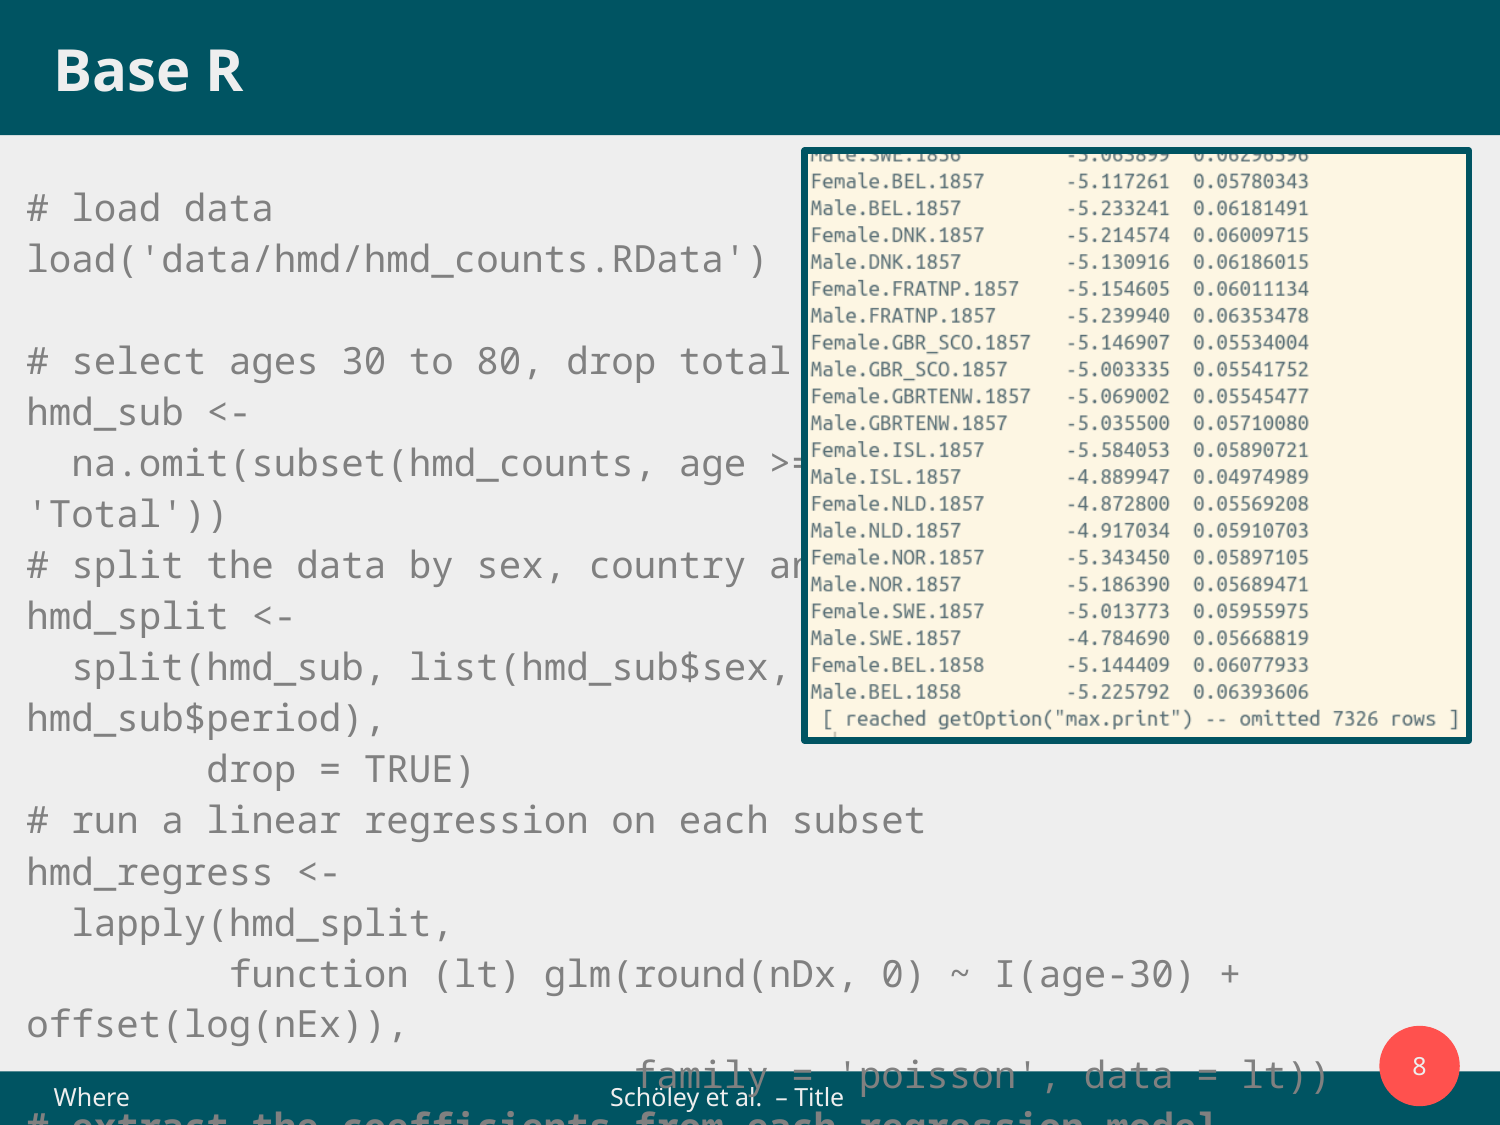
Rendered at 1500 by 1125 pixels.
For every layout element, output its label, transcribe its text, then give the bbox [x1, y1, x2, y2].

text_box # load data load('data/hmd/hmd_counts.RData') # select ages 30 to 80, drop total counts, drop NAs hmd_sub <- na.omit(subset(hmd_counts, age >= 30 & age < 80 & sex != 'Total')) # split the data by sex, country and year hmd_split <- split(hmd_sub, list(hmd_sub$sex, hmd_sub$country, hmd_sub$period), drop = TRUE) # run a linear regression on each subset hmd_regress <- lapply(hmd_split, function (lt) glm(round(nDx, 0) ~ I(age-30) + offset(log(nEx)), family = 'poisson', data = lt)) # extract the coefficients from each regression model hmd_coef <- t(sapply(hmd_regress, coef)) # plot a versus b coefficients plot(x = hmd_coef[,1], y = hmd_coef[,2], main = 'Gompertz correlation', xlab = 'a', ylab = 'b') [11, 174, 1489, 1020]
title Base R [53, 0, 1447, 141]
picture [807, 153, 1466, 738]
